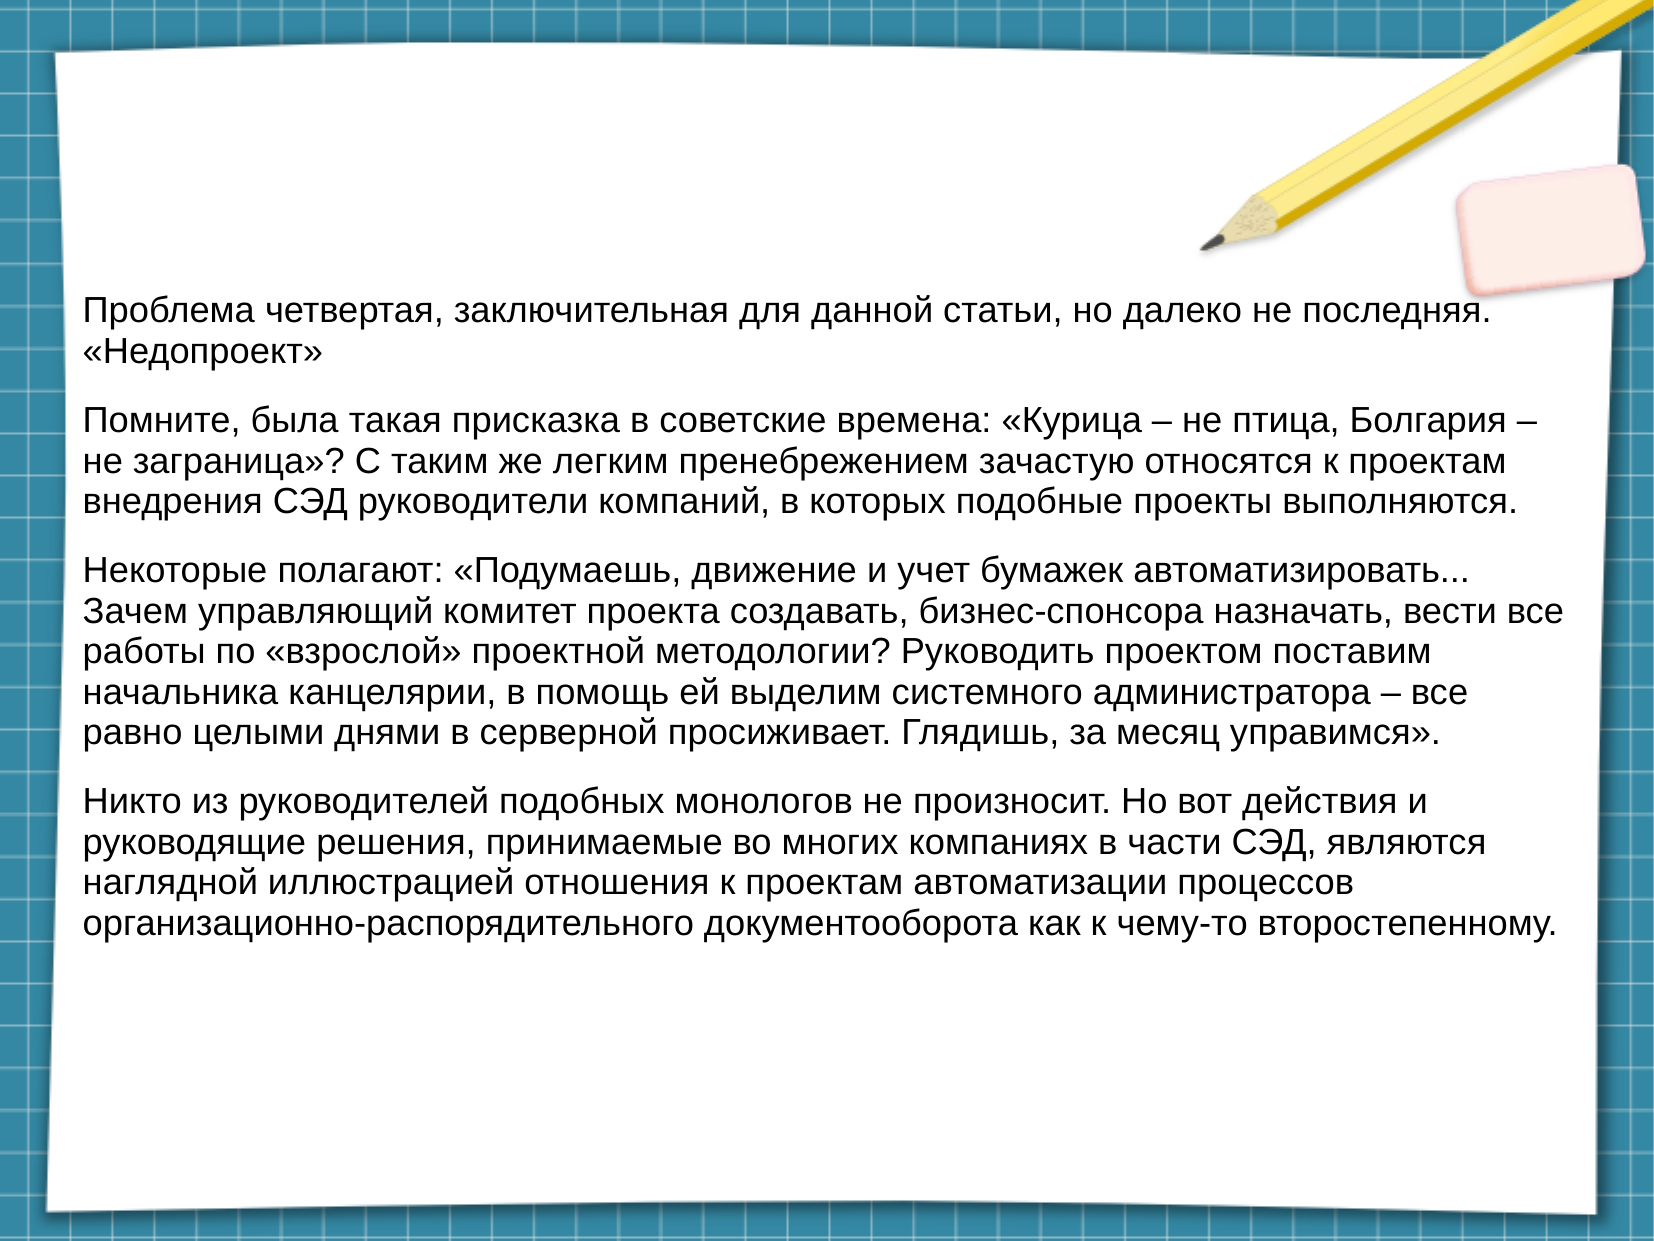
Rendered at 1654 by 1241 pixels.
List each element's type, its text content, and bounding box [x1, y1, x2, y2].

picture [0, 0, 1654, 1241]
list Проблема четвертая, заключительная для данной статьи, но далеко не последняя. «Недопроект» Помните, была такая присказка в советские времена: «Курица – не птица, Болгария – не заграница»? С таким же легким пренебрежением зачастую относятся к проектам внедрения СЭД руководители компаний, в которых подобные проекты выполняются. Некоторые полагают: «Подумаешь, движение и учет бумажек автоматизировать... Зачем управляющий комитет проекта создавать, бизнес-спонсора назначать, вести все работы по «взрослой» проектной методологии? Руководить проектом поставим начальника канцелярии, в помощь ей выделим системного администратора – все равно целыми днями в серверной просиживает. Глядишь, за месяц управимся». Никто из руководителей подобных монологов не произносит. Но вот действия и руководящие решения, принимаемые во многих компаниях в части СЭД, являются наглядной иллюстрацией отношения к проектам автоматизации процессов организационно-распорядительного документооборота как к чему-то второстепенному. [82, 290, 1571, 1010]
